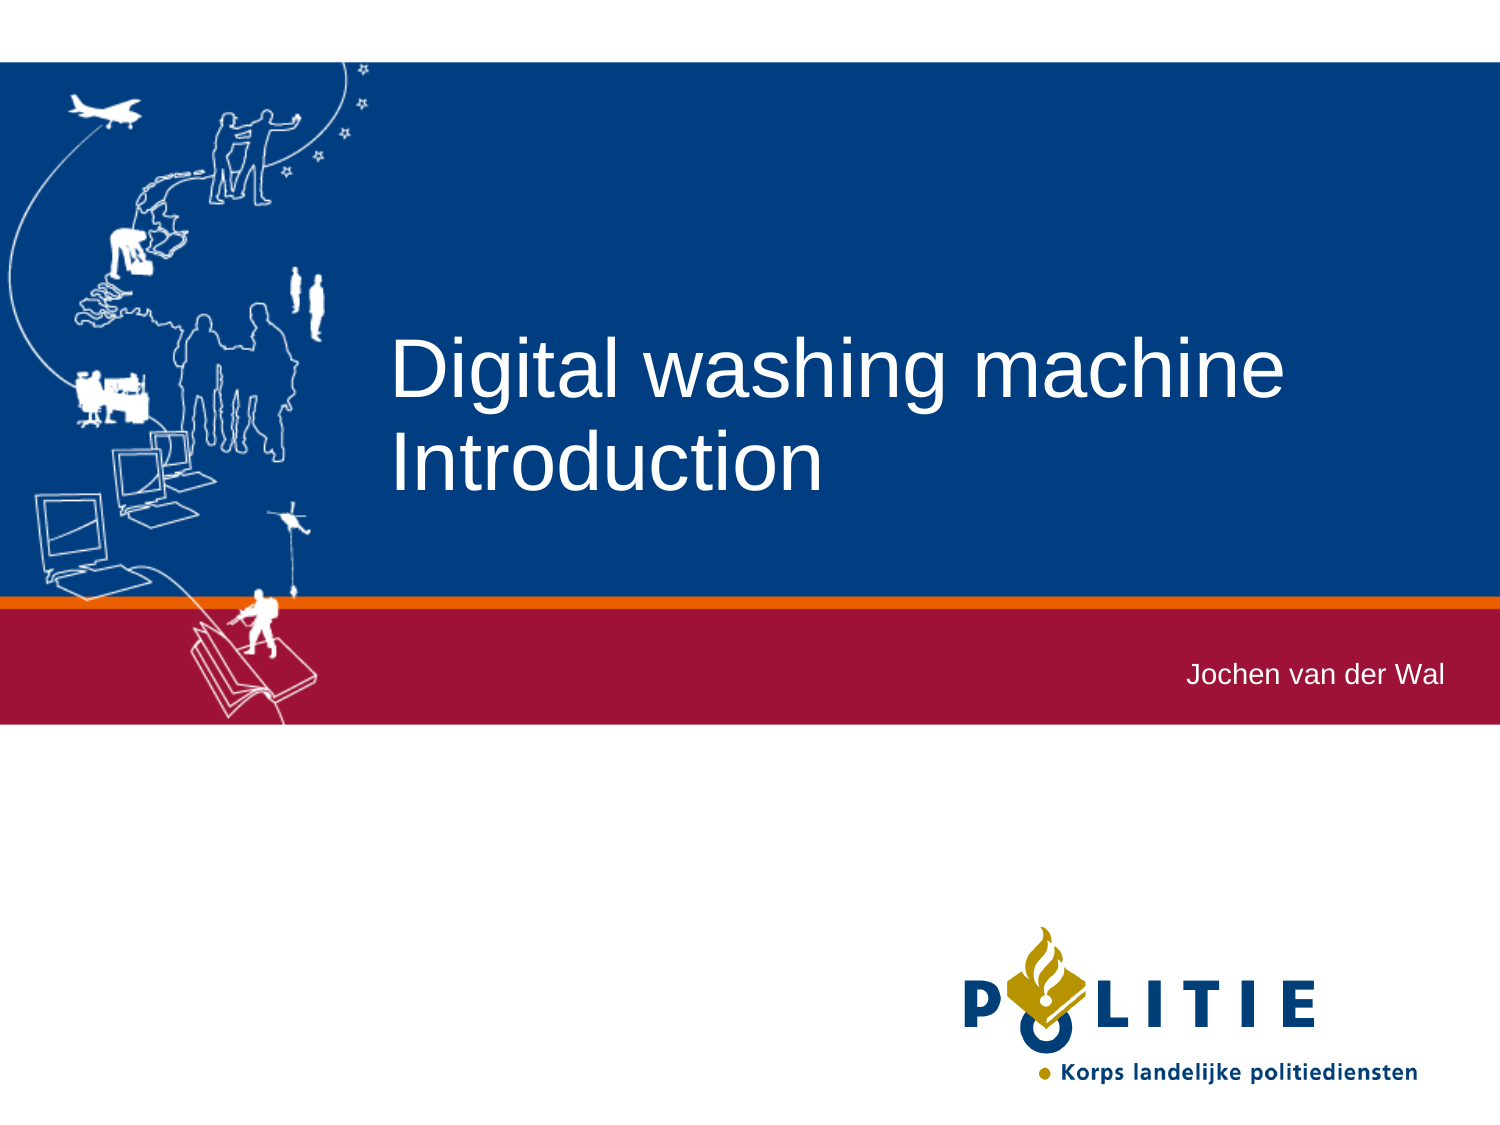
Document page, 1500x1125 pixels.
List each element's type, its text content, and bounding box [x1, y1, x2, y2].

text_box Digital washing machine Introduction [375, 314, 1500, 577]
picture [0, 0, 1500, 1125]
text_box Jochen van der Wal [1171, 650, 1461, 699]
